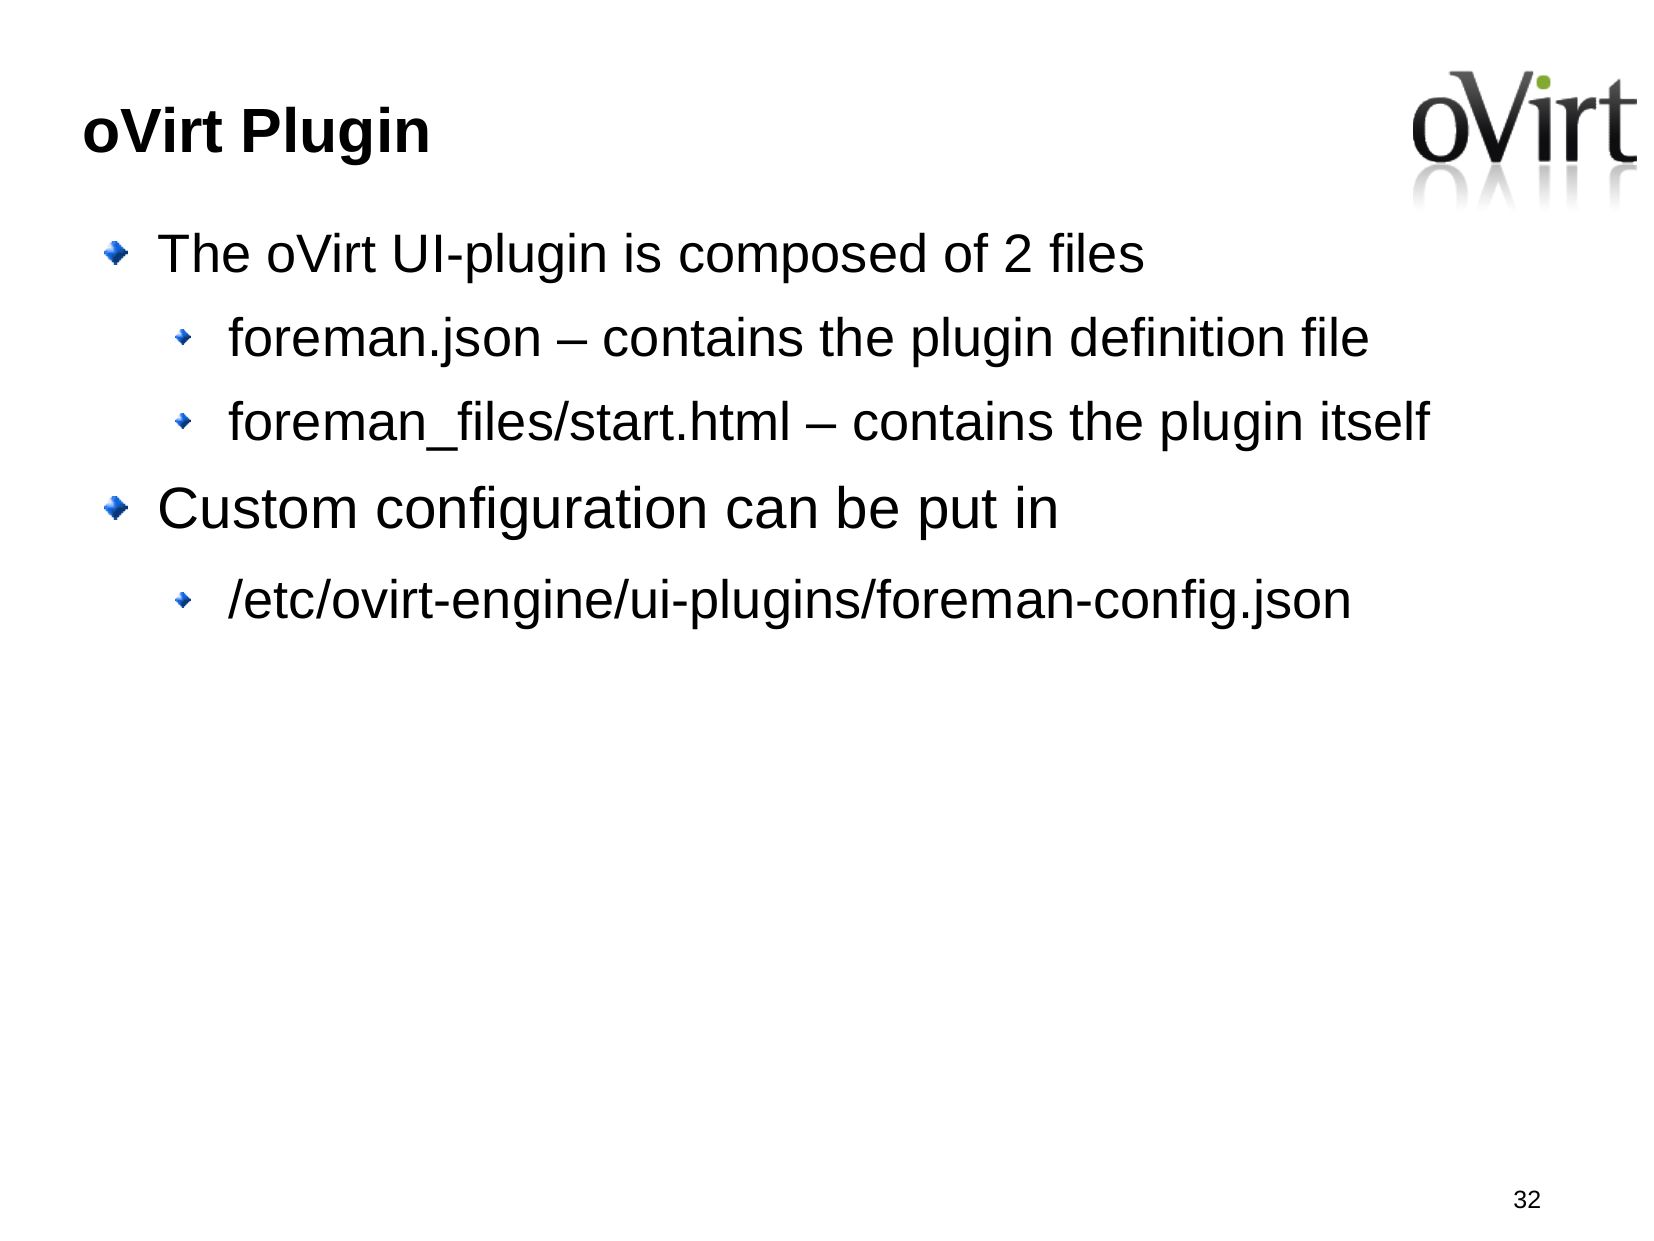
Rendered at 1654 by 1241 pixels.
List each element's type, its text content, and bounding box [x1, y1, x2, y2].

list The oVirt UI-plugin is composed of 2 files foreman.json – contains the plugin definition file foreman_files/start.html – contains the plugin itself Custom configuration can be put in /etc/ovirt-engine/ui-plugins/foreman-config.json [86, 222, 1576, 1017]
title oVirt Plugin [82, 37, 1303, 226]
picture [1413, 63, 1637, 212]
